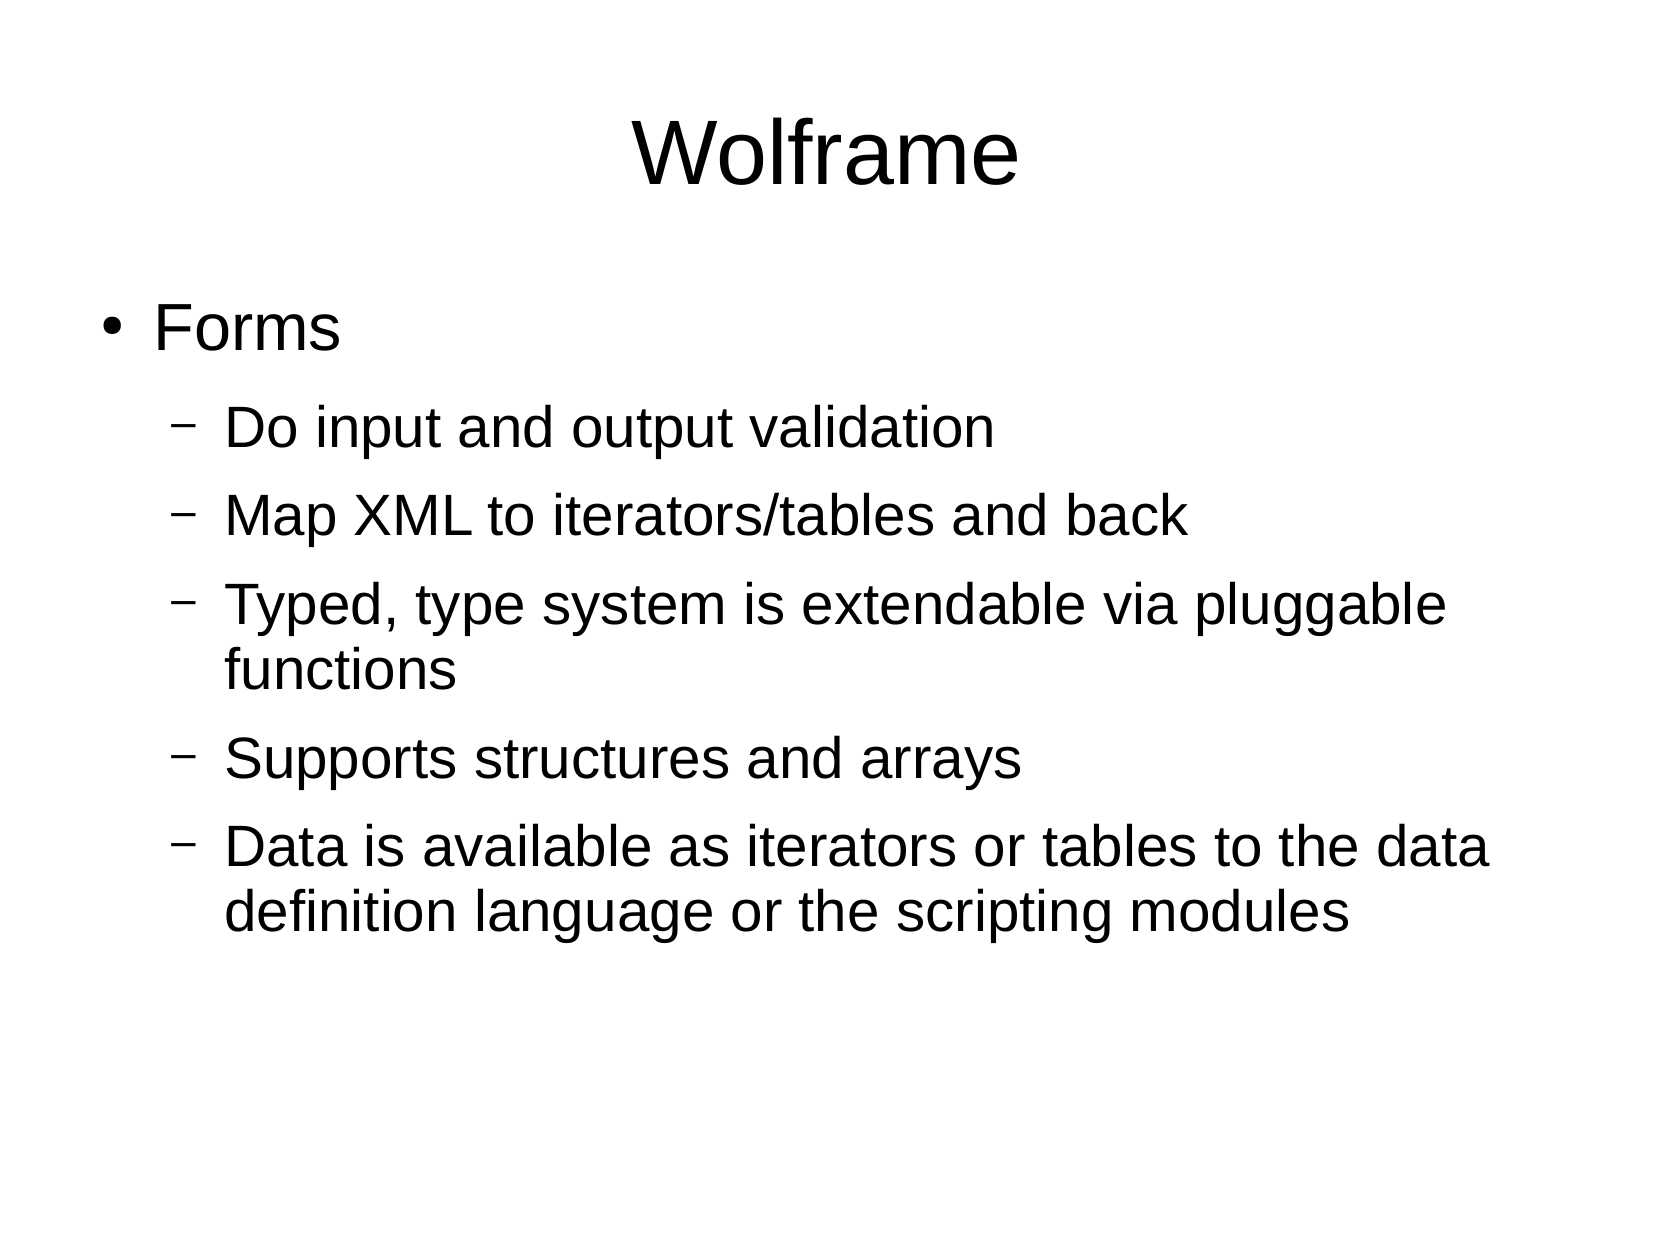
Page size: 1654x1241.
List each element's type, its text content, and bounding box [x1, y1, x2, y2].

list Forms Do input and output validation Map XML to iterators/tables and back Typed, type system is extendable via pluggable functions Supports structures and arrays Data is available as iterators or tables to the data definition language or the scripting modules [82, 290, 1538, 1010]
title Wolframe [82, 49, 1571, 257]
